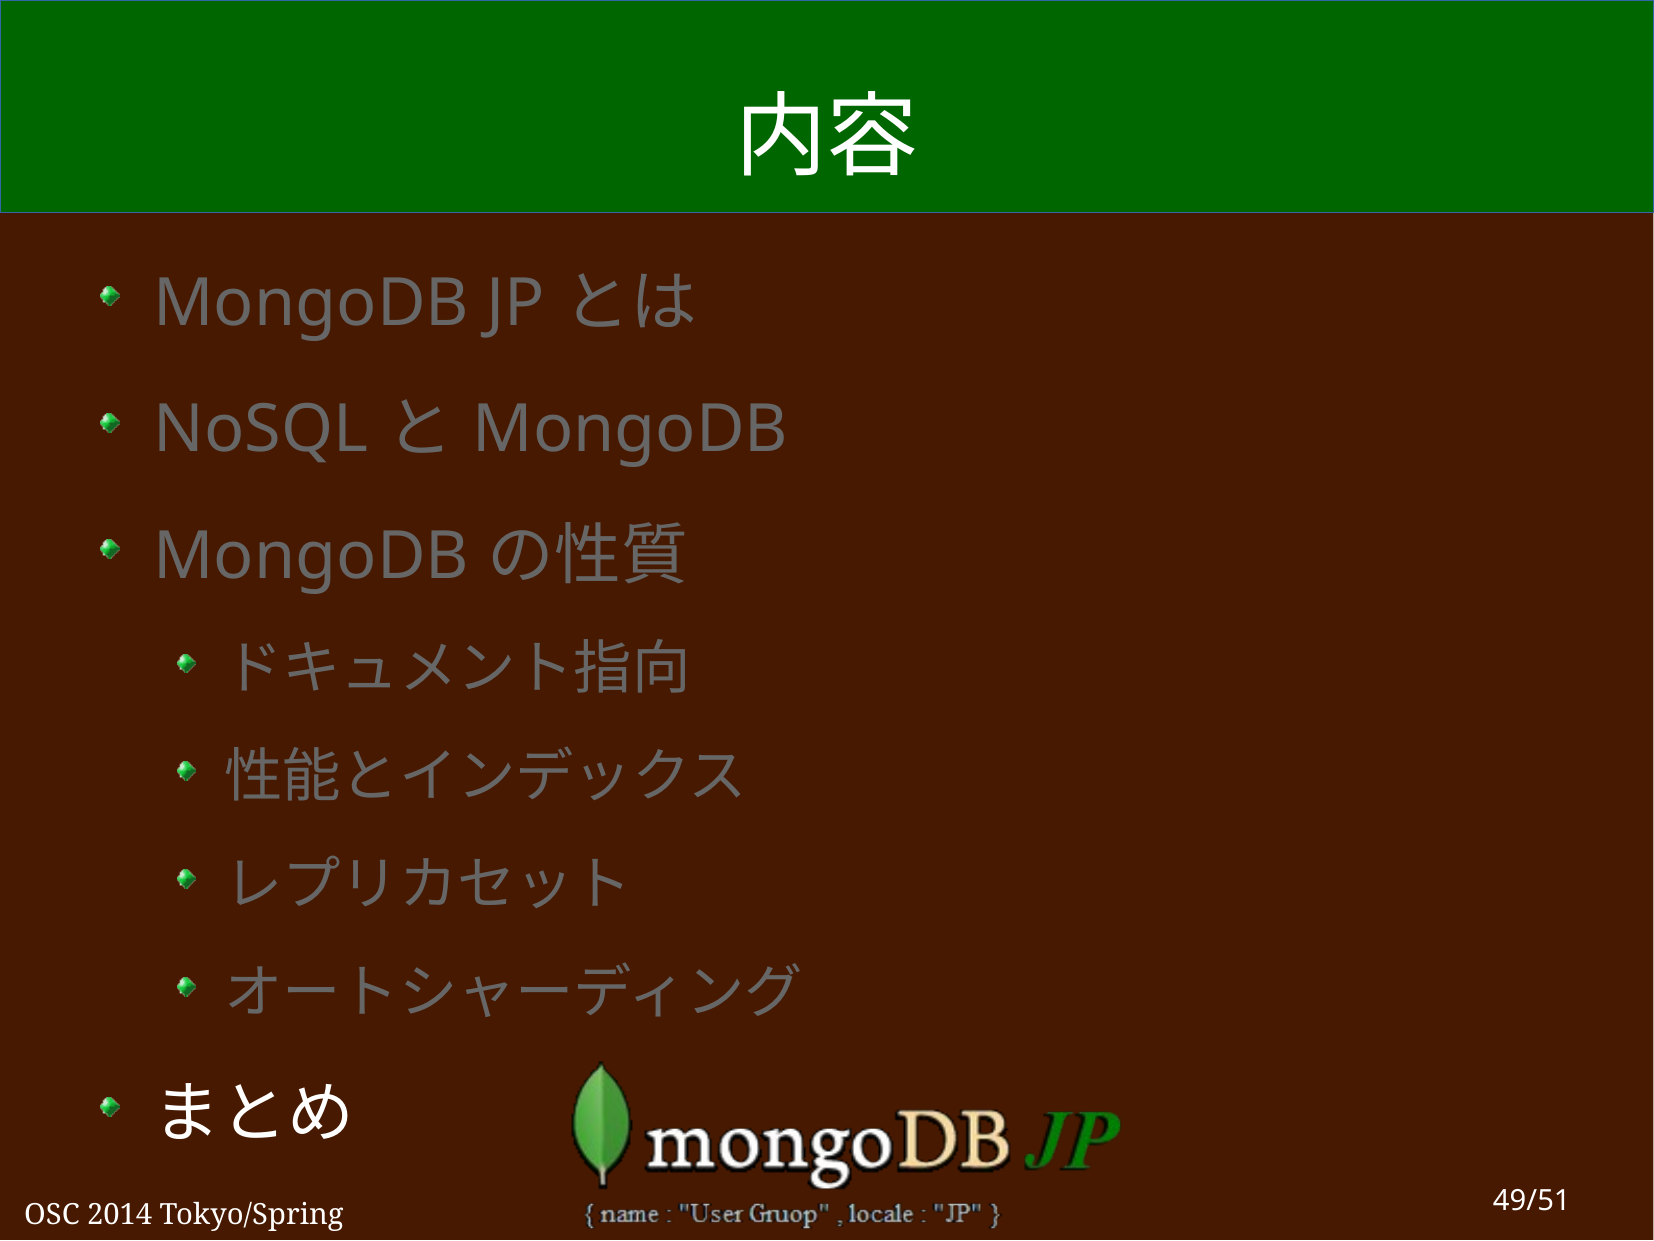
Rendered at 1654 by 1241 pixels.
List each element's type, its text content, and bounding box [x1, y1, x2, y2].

list MongoDB JPとは NoSQLとMongoDB MongoDBの性質 ドキュメント指向 性能とインデックス レプリカセット オートシャーディング まとめ [82, 247, 1571, 1132]
picture [566, 1132, 1140, 1241]
title 内容 [82, 49, 1571, 207]
